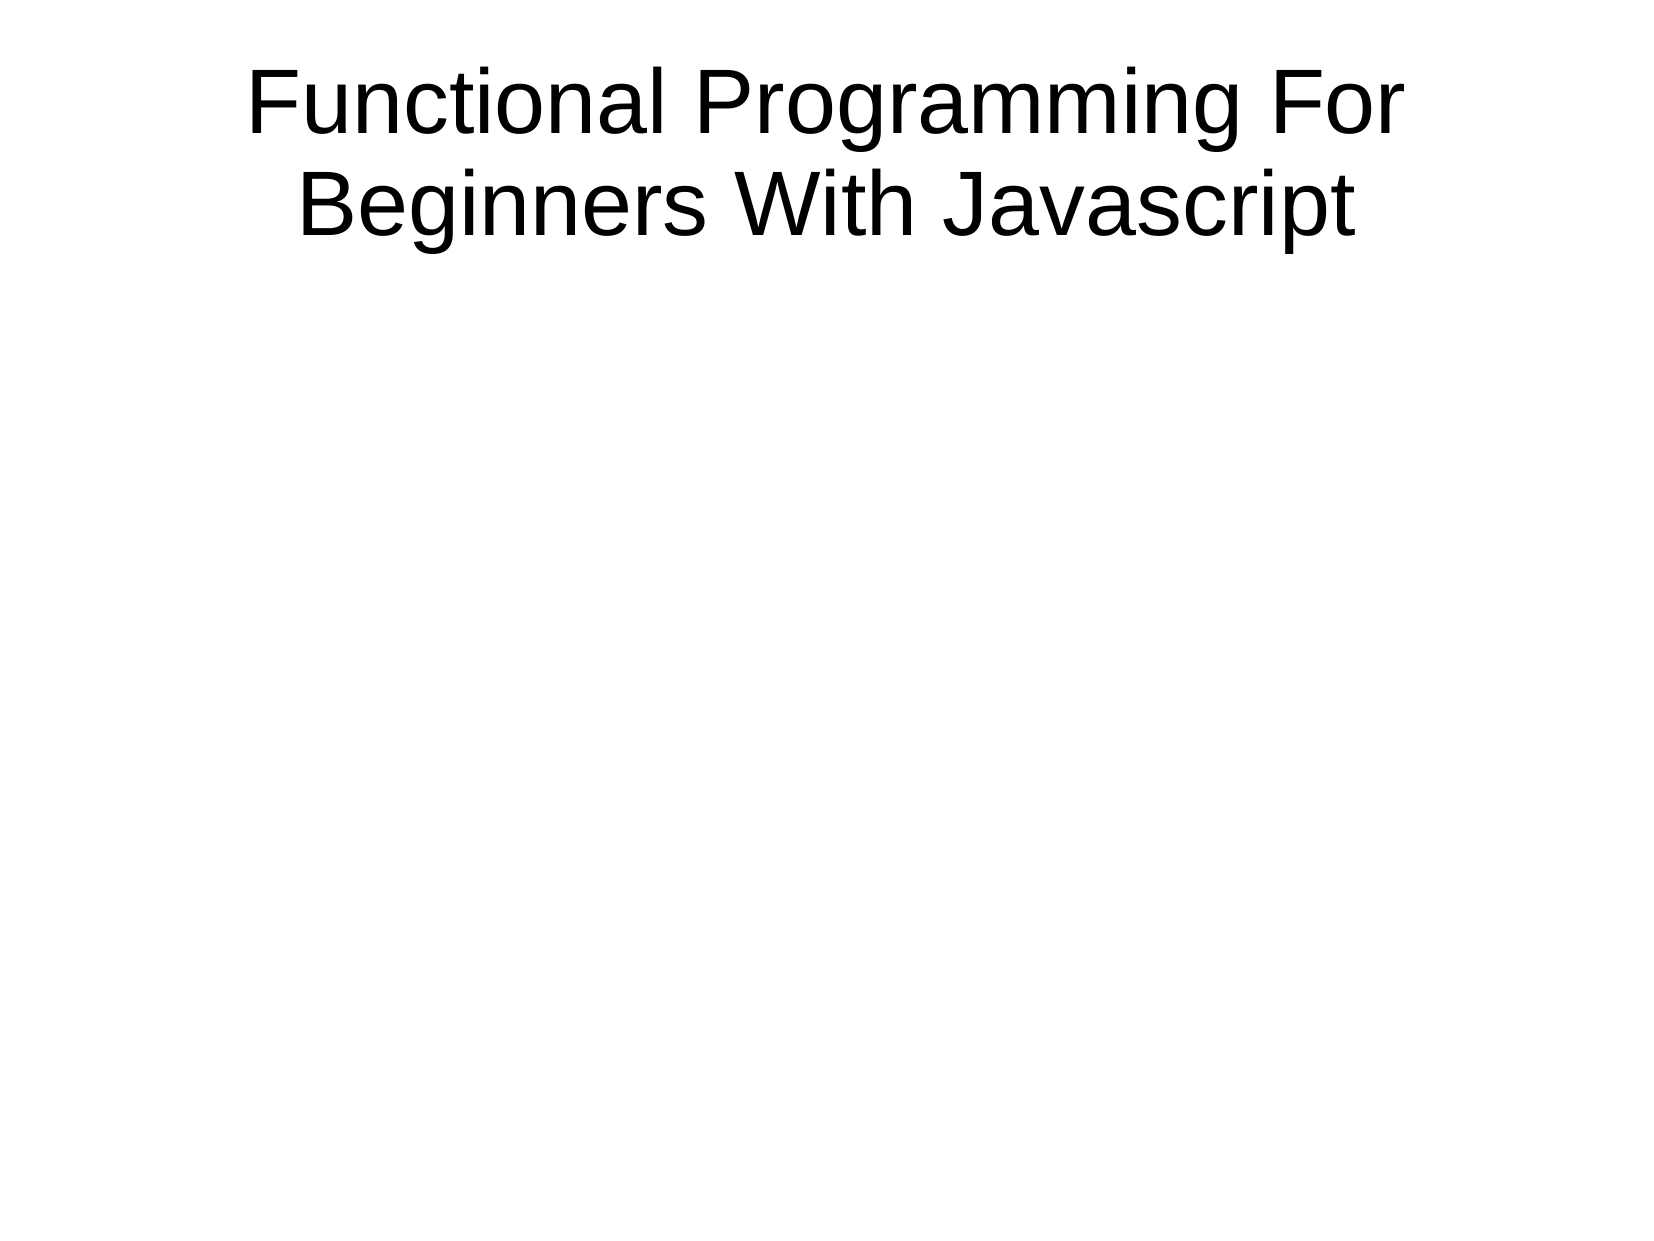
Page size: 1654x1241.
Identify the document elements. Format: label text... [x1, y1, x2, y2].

title Functional Programming For Beginners With Javascript [82, 49, 1571, 257]
